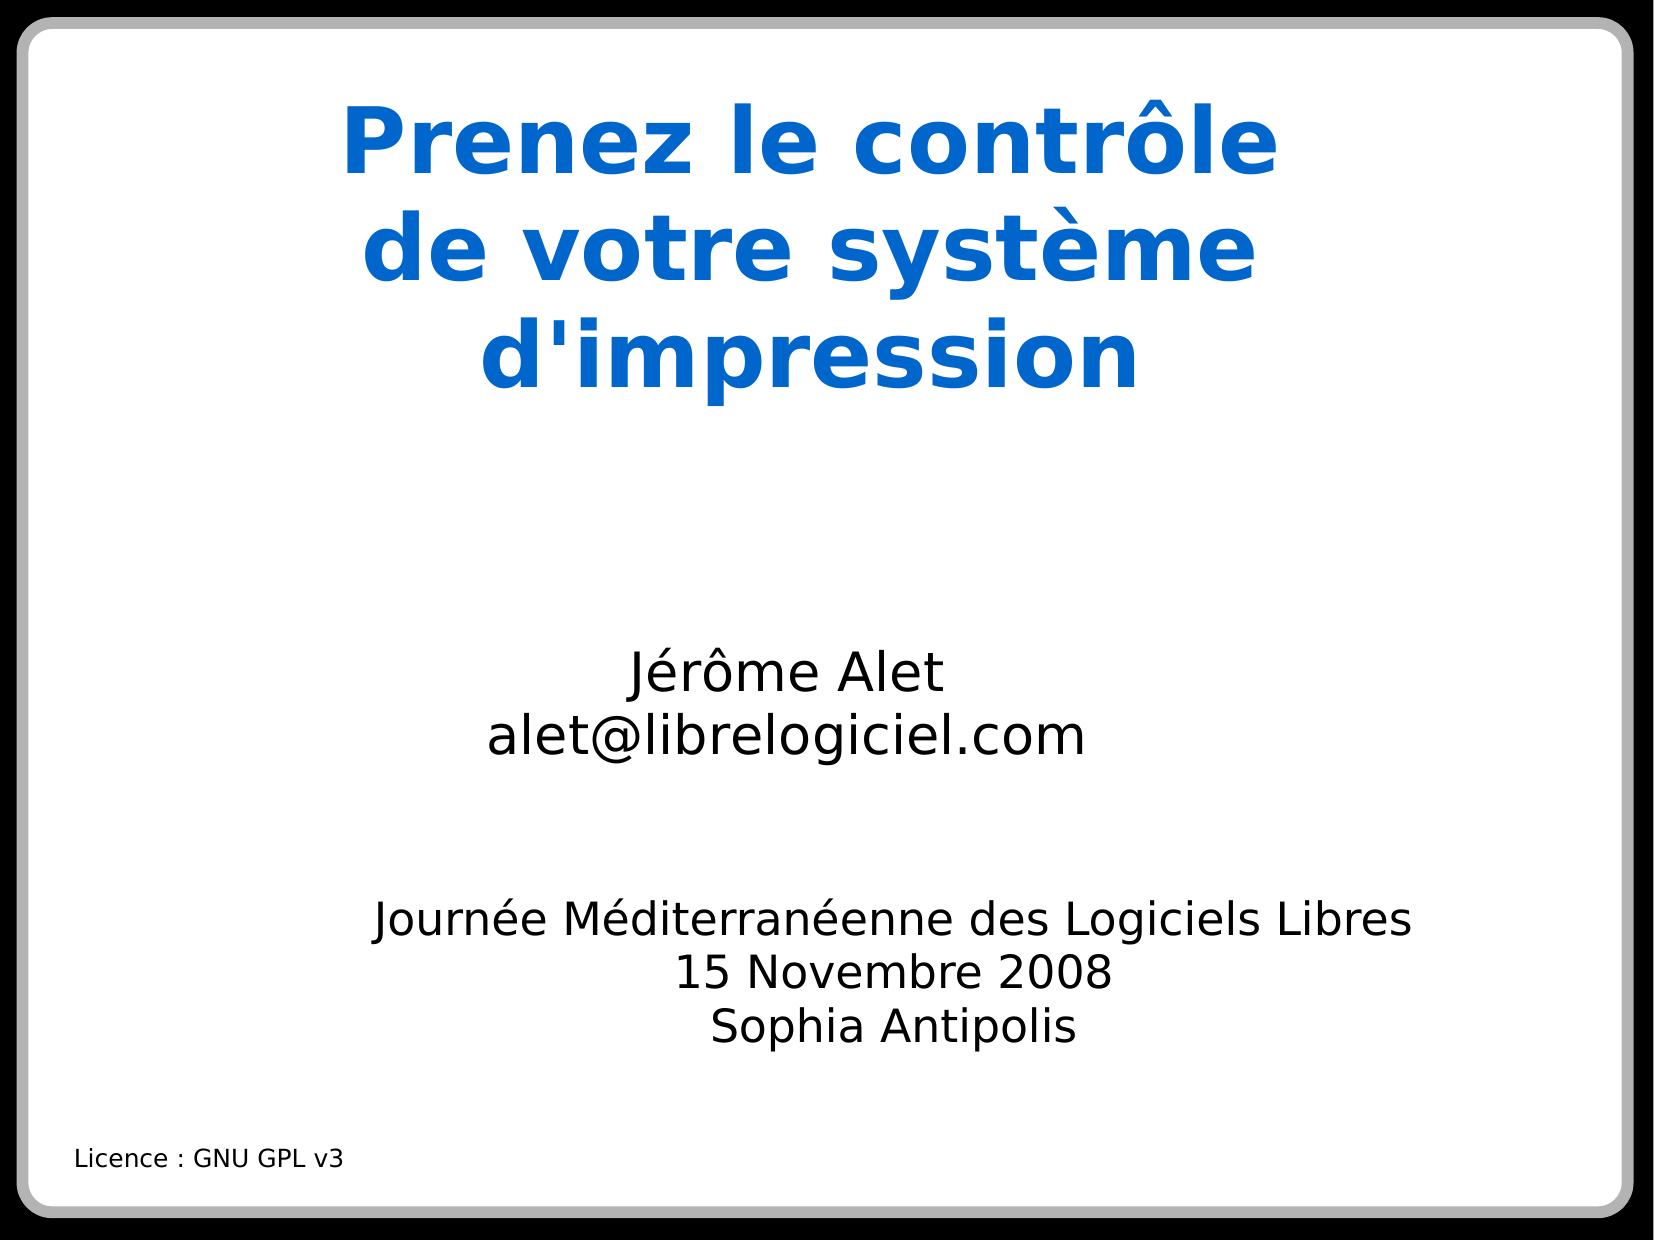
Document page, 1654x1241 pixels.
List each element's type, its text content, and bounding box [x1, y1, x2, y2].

title Prenez le contrôle de votre système d'impression [56, 88, 1565, 410]
subtitle Jérôme Alet alet@librelogiciel.com [236, 403, 1304, 1004]
text_box Licence : GNU GPL v3 [59, 1136, 384, 1182]
text_box Journée Méditerranéenne des Logiciels Libres 15 Novembre 2008 Sophia Antipolis [359, 885, 1429, 1061]
